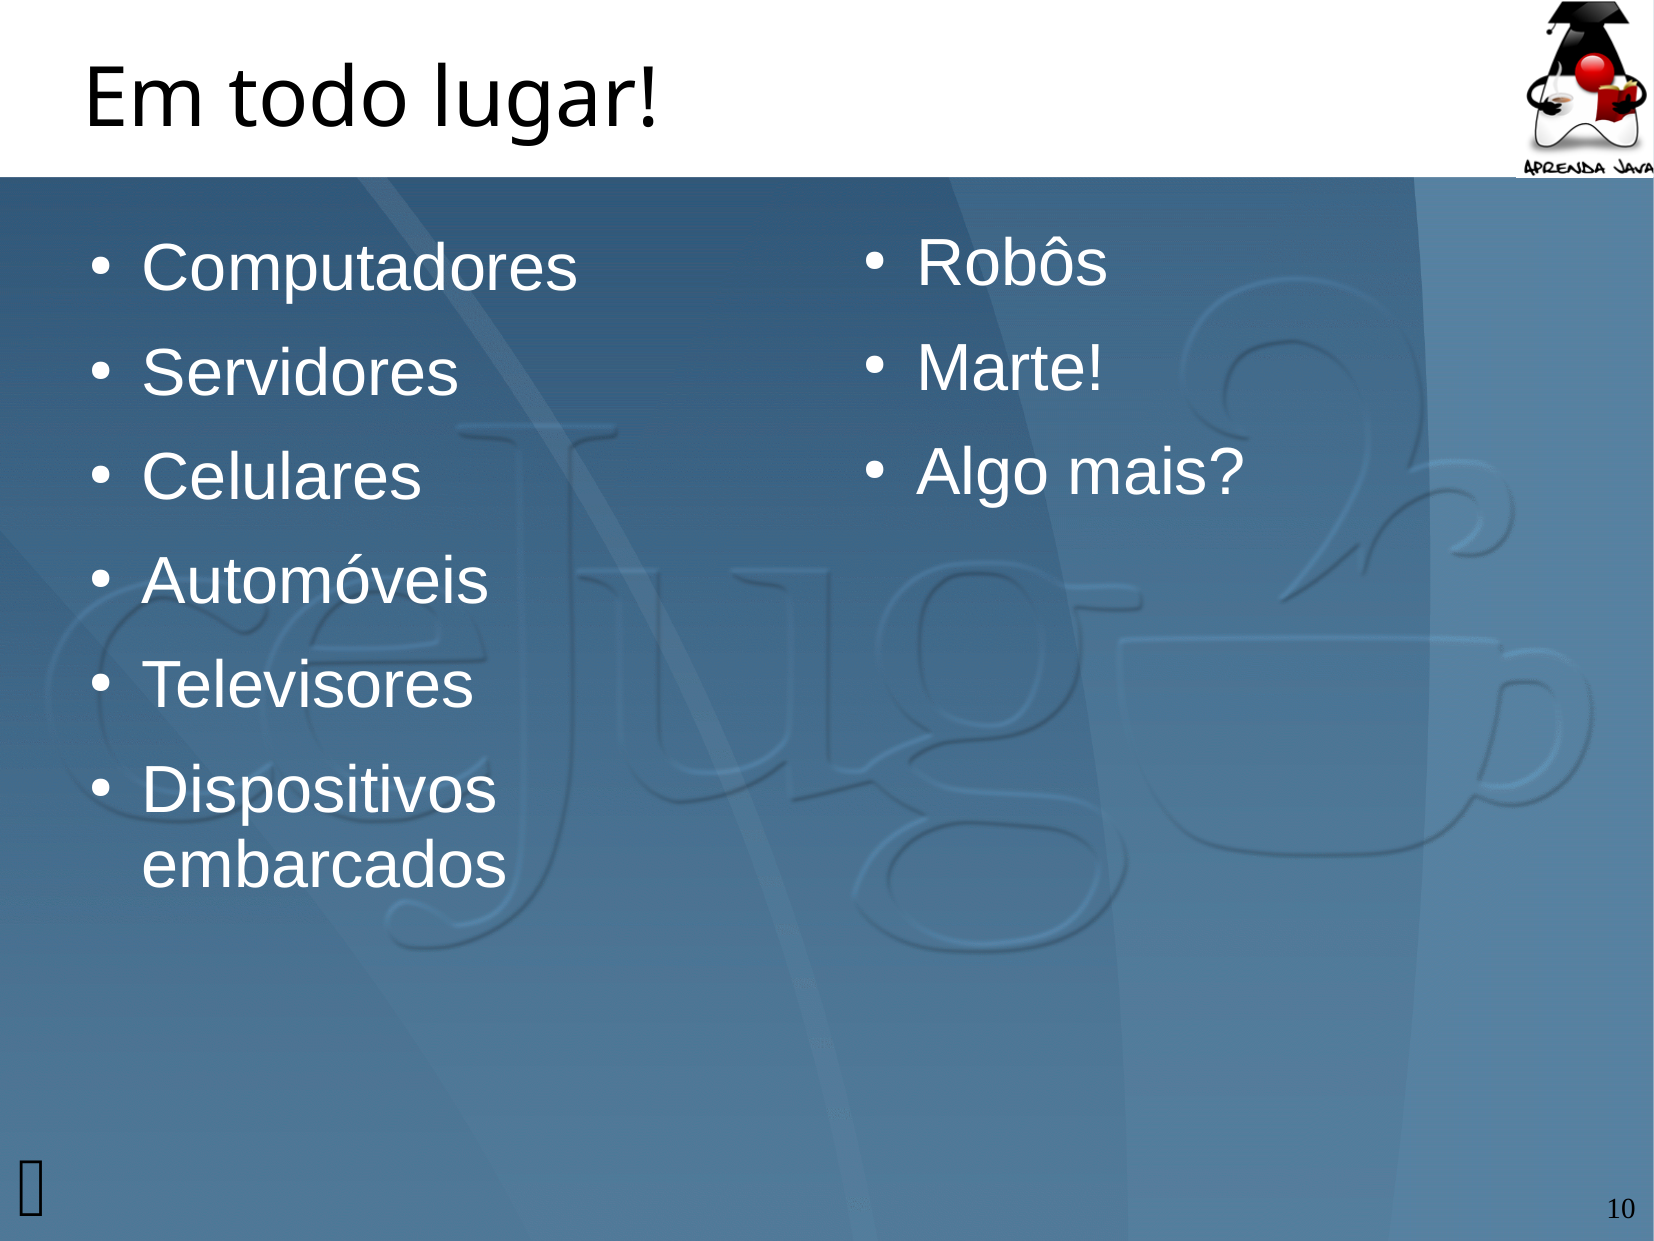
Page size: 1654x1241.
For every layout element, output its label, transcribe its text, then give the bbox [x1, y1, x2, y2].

title Em todo lugar! [82, 0, 1571, 198]
picture [0, 0, 1654, 1241]
list Computadores Servidores Celulares Automóveis Televisores Dispositivos embarcados [71, 230, 798, 1049]
text_box  [2, 1151, 116, 1241]
list Robôs Marte! Algo mais? [845, 225, 1572, 910]
